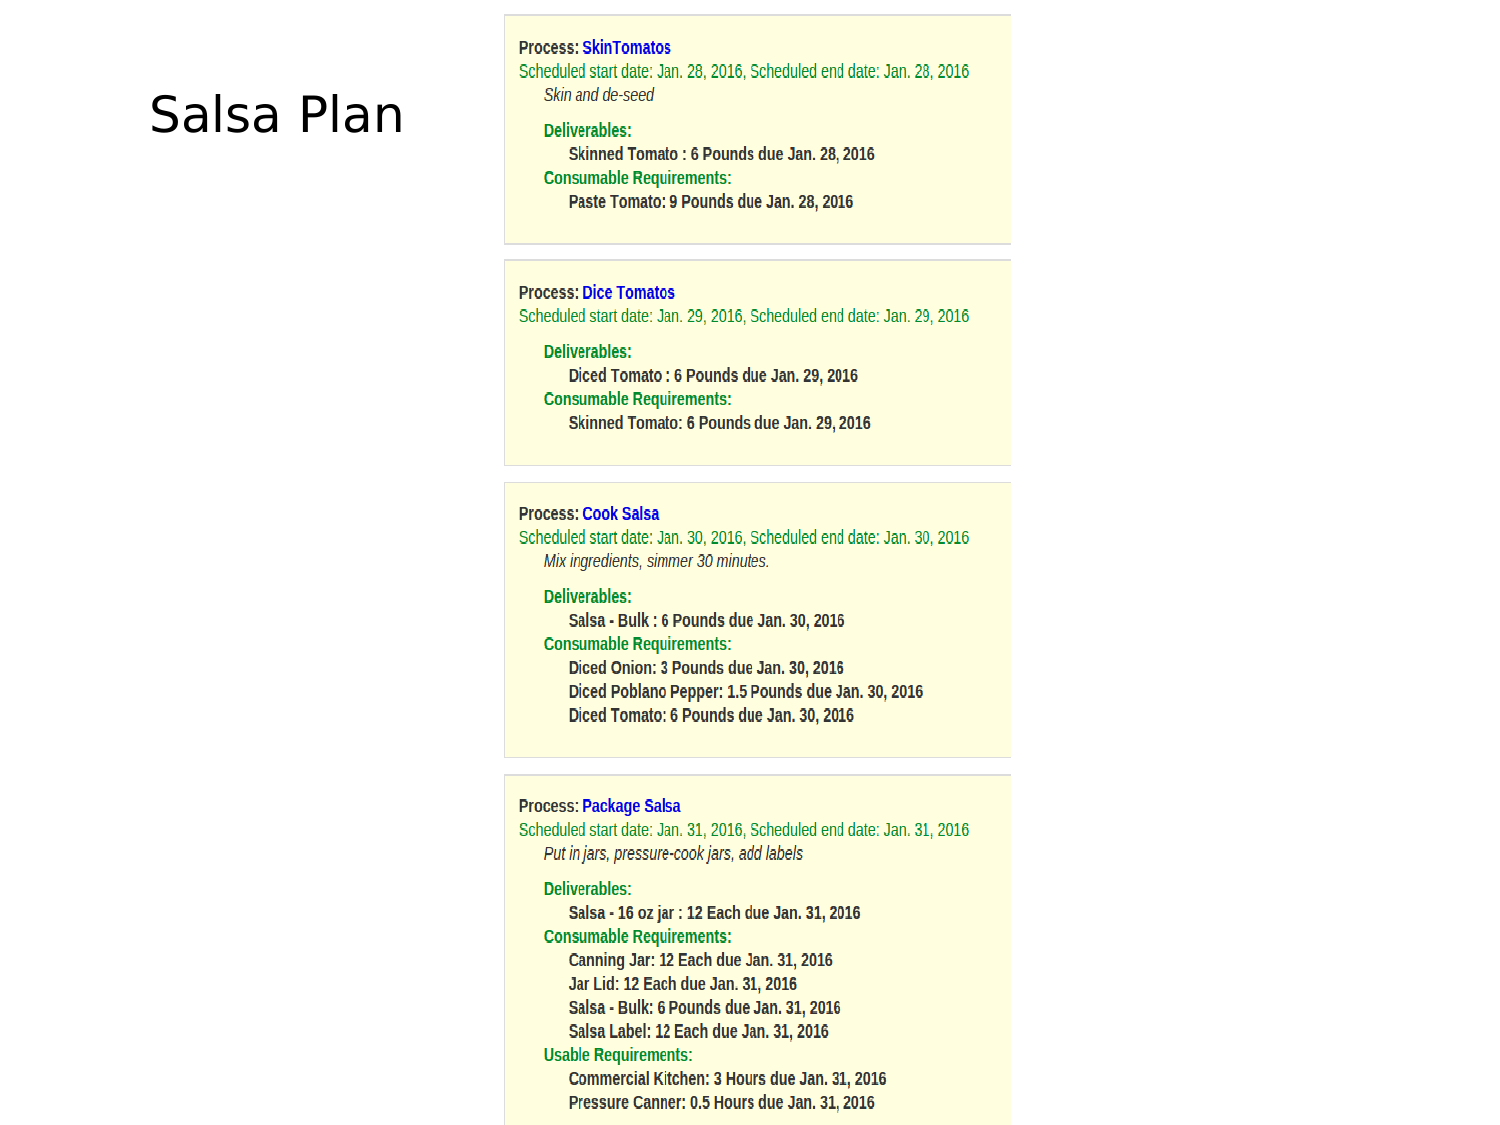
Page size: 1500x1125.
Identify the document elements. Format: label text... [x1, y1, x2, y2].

text_box Salsa Plan [75, 75, 421, 150]
picture [493, 0, 1011, 1125]
